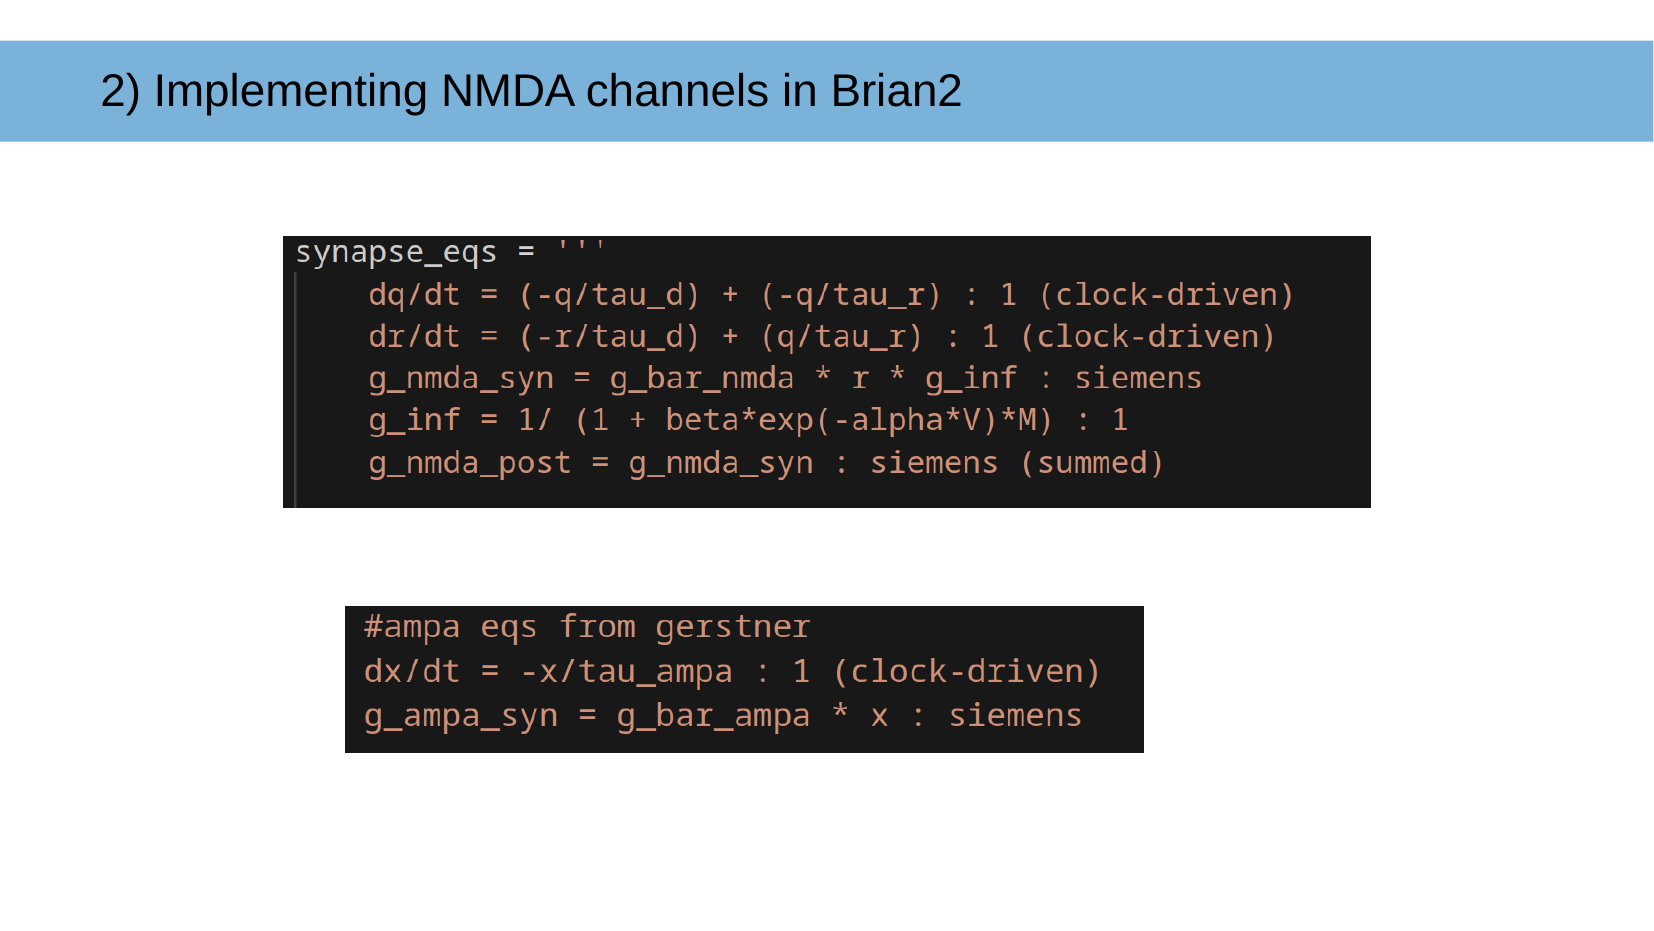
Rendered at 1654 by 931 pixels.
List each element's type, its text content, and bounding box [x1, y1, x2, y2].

text_box [0, 40, 82, 142]
title Implementing NMDA channels in Brian2 [82, 13, 975, 168]
text_box [975, 40, 1654, 142]
picture [345, 606, 1144, 753]
picture [283, 236, 1371, 508]
